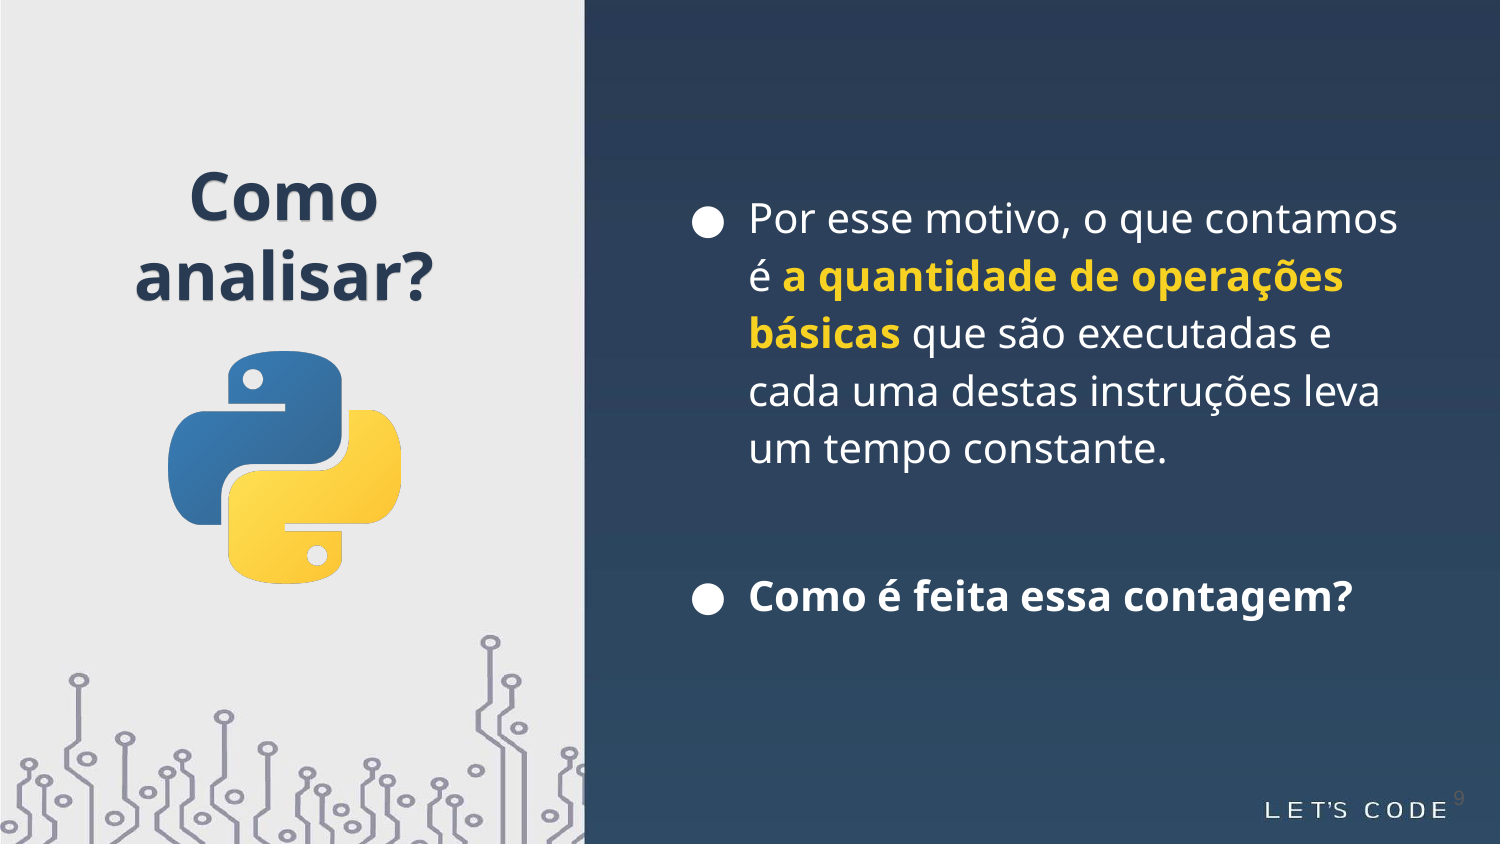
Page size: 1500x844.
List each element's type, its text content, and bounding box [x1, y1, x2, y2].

picture [0, 0, 1500, 844]
slide_number <number> [1389, 764, 1480, 830]
text_box Por esse motivo, o que contamos é a quantidade de operações básicas que são executadas e cada uma destas instruções leva um tempo constante. [658, 286, 1434, 370]
text_box Como é feita essa contagem? [658, 548, 1419, 633]
text_box Como analisar? [63, 138, 506, 223]
